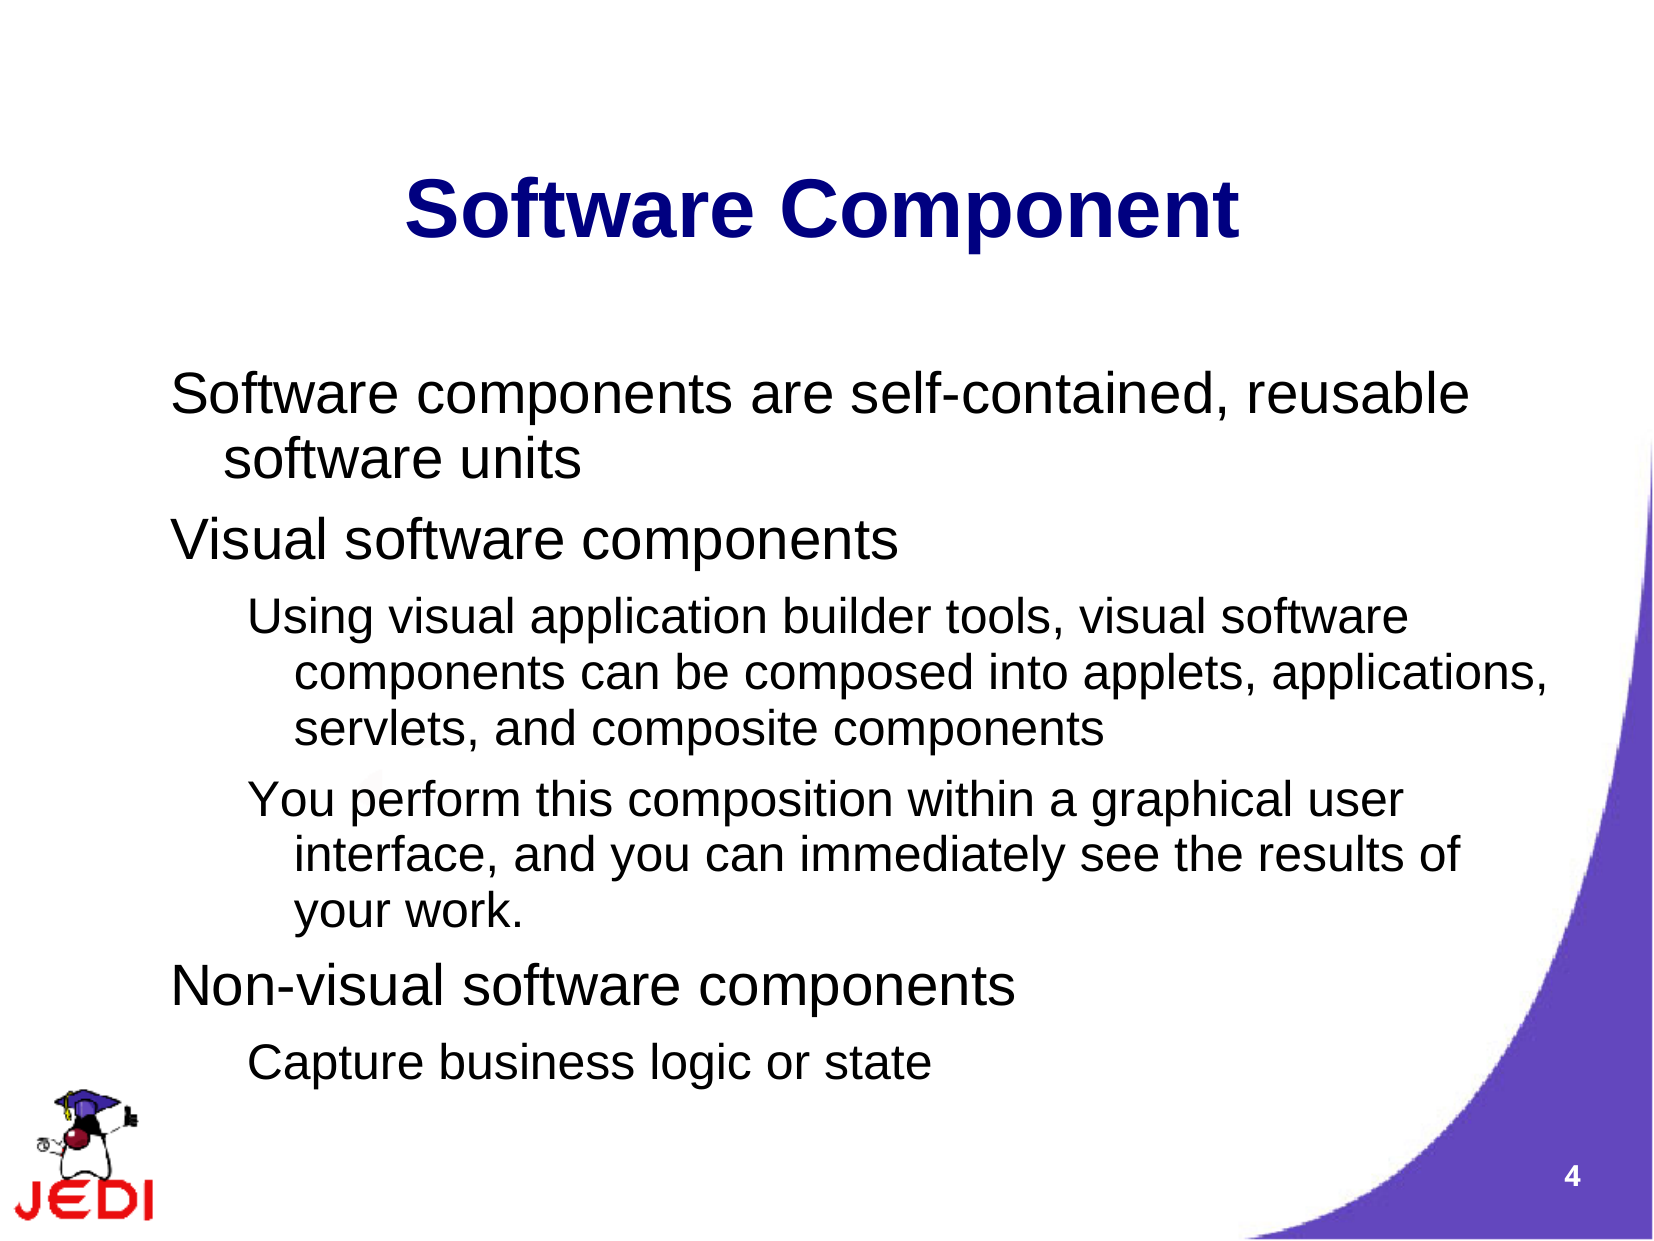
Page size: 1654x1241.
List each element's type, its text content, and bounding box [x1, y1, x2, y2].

list Software components are self-contained, reusable software units Visual software components Using visual application builder tools, visual software components can be composed into applets, applications, servlets, and composite components You perform this composition within a graphical user interface, and you can immediately see the results of your work. Non-visual software components Capture business logic or state [152, 360, 1565, 1142]
title Software Component [116, 105, 1529, 313]
picture [0, 0, 1654, 1241]
